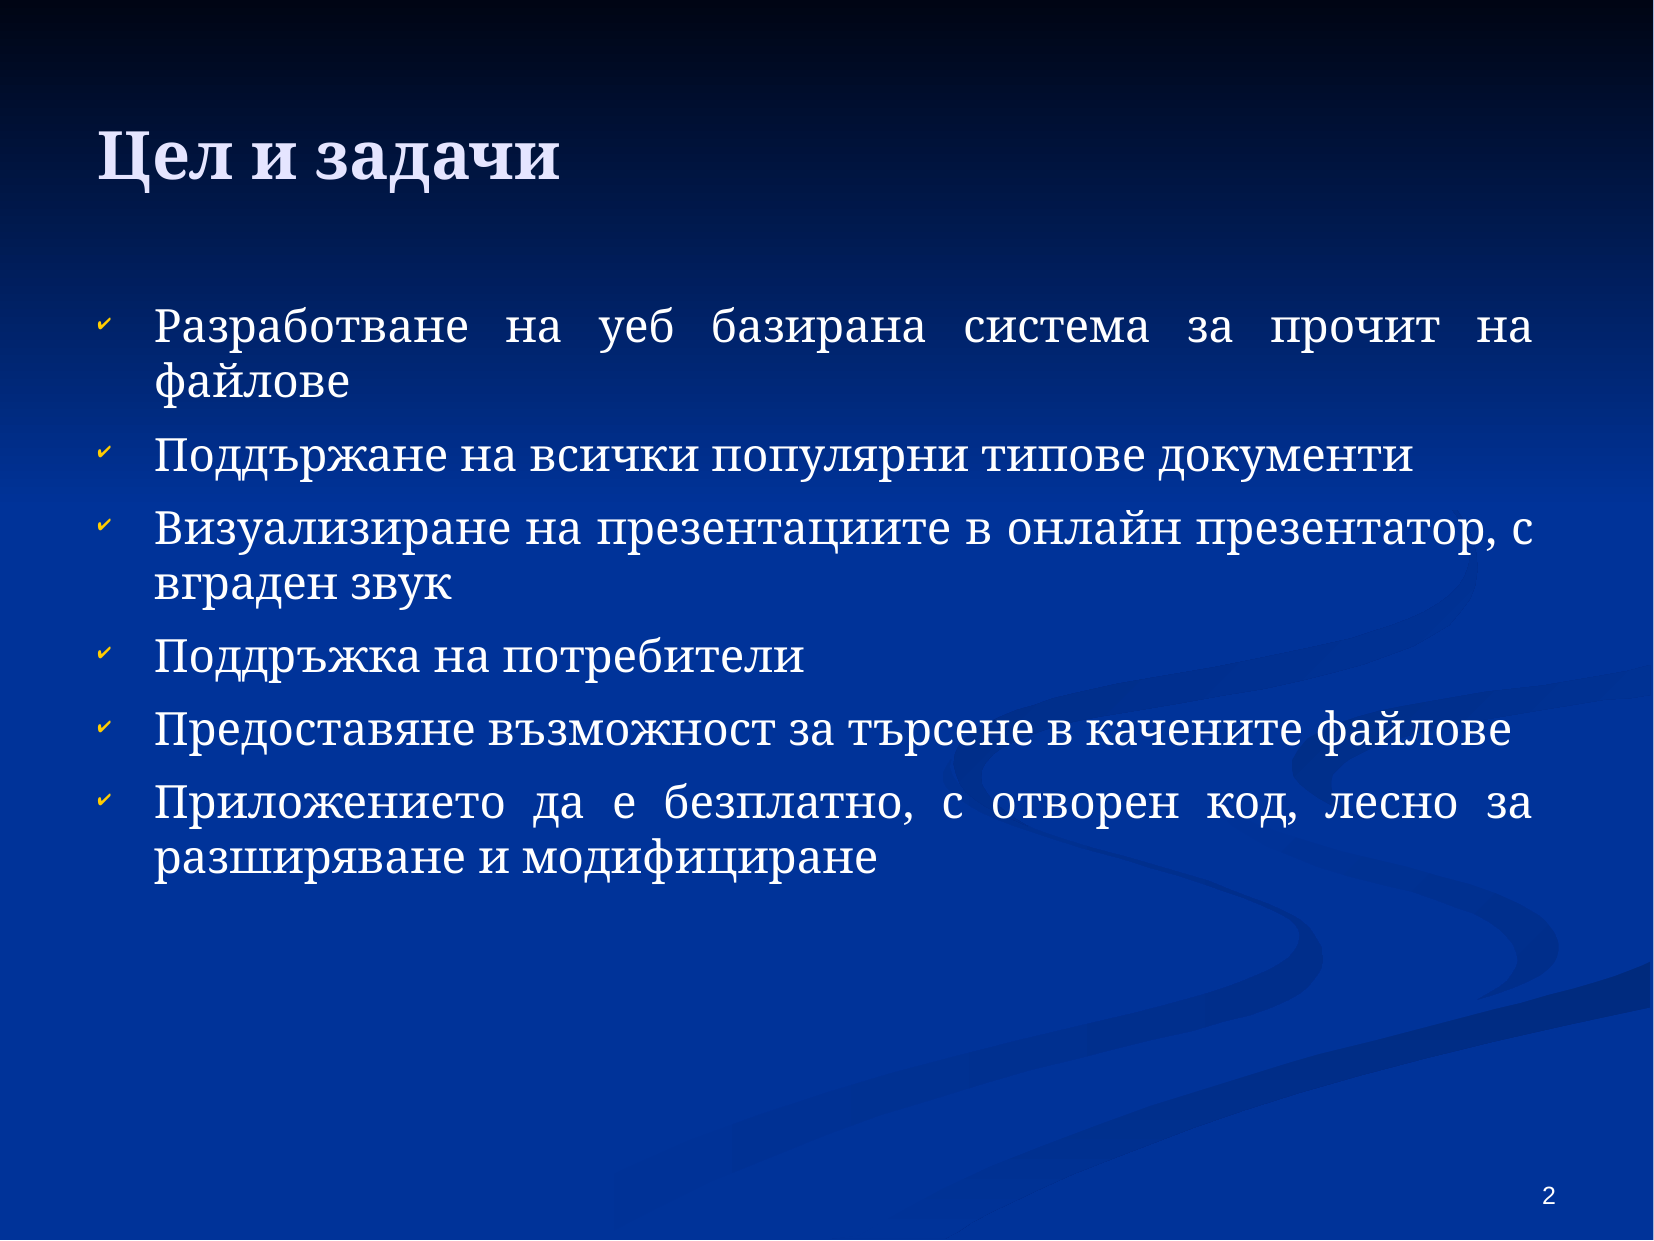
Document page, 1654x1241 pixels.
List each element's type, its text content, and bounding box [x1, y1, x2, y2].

list Разработване на уеб базирана система за прочит на файлове Поддържане на всички популярни типове документи Визуализиране на презентациите в онлайн презентатор, с вграден звук Поддръжка на потребители Предоставяне възможност за търсене в качените файлове Приложението да е безплатно, с отворен код, лесно за разширяване и модифициране [82, 289, 1571, 1111]
title Цел и задачи [82, 49, 1571, 257]
text_box <number> [1185, 1131, 1571, 1218]
